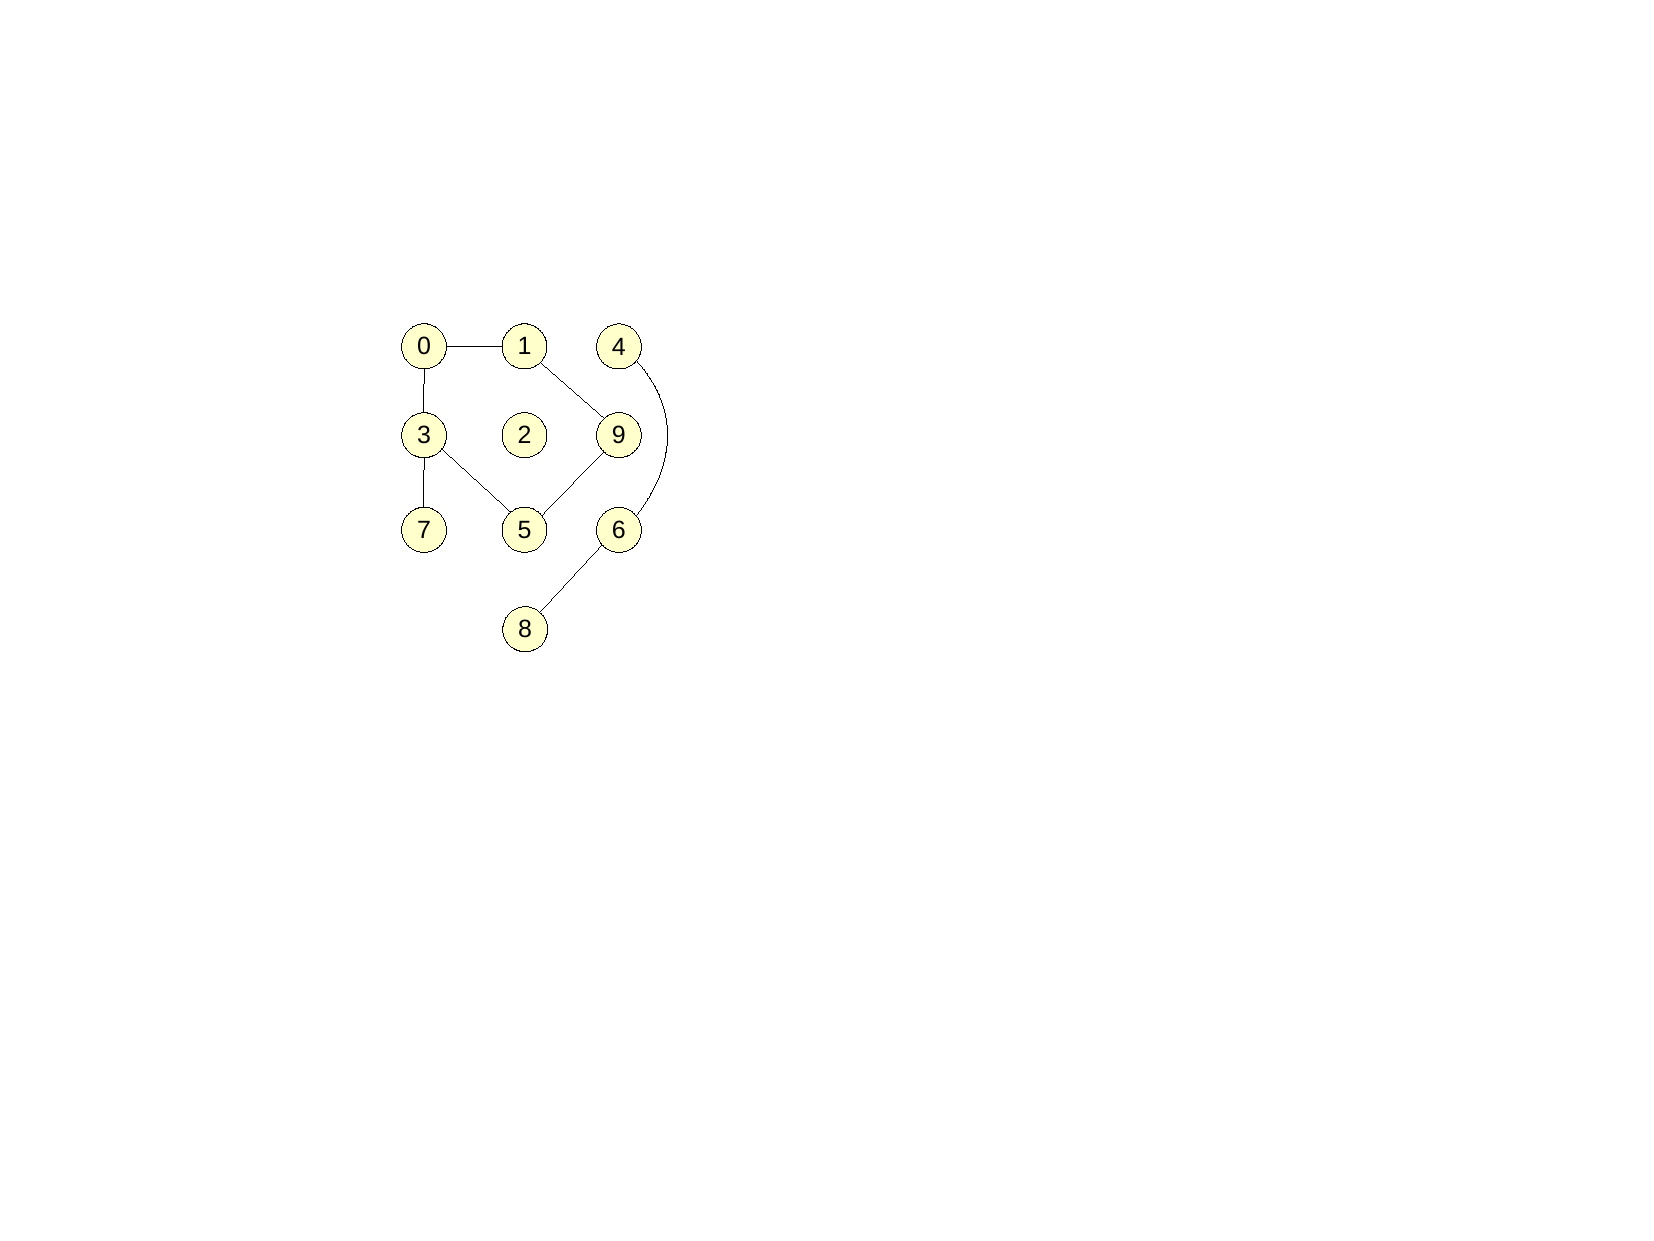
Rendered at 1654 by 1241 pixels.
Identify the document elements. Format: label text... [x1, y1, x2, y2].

text_box 3 [401, 412, 447, 458]
text_box 9 [596, 412, 642, 458]
text_box 8 [502, 606, 548, 652]
text_box 0 [401, 323, 447, 369]
text_box 5 [502, 507, 547, 553]
text_box 7 [401, 507, 447, 553]
text_box 4 [596, 323, 642, 369]
text_box 1 [502, 323, 547, 369]
text_box 6 [596, 507, 642, 553]
text_box 2 [502, 412, 547, 458]
